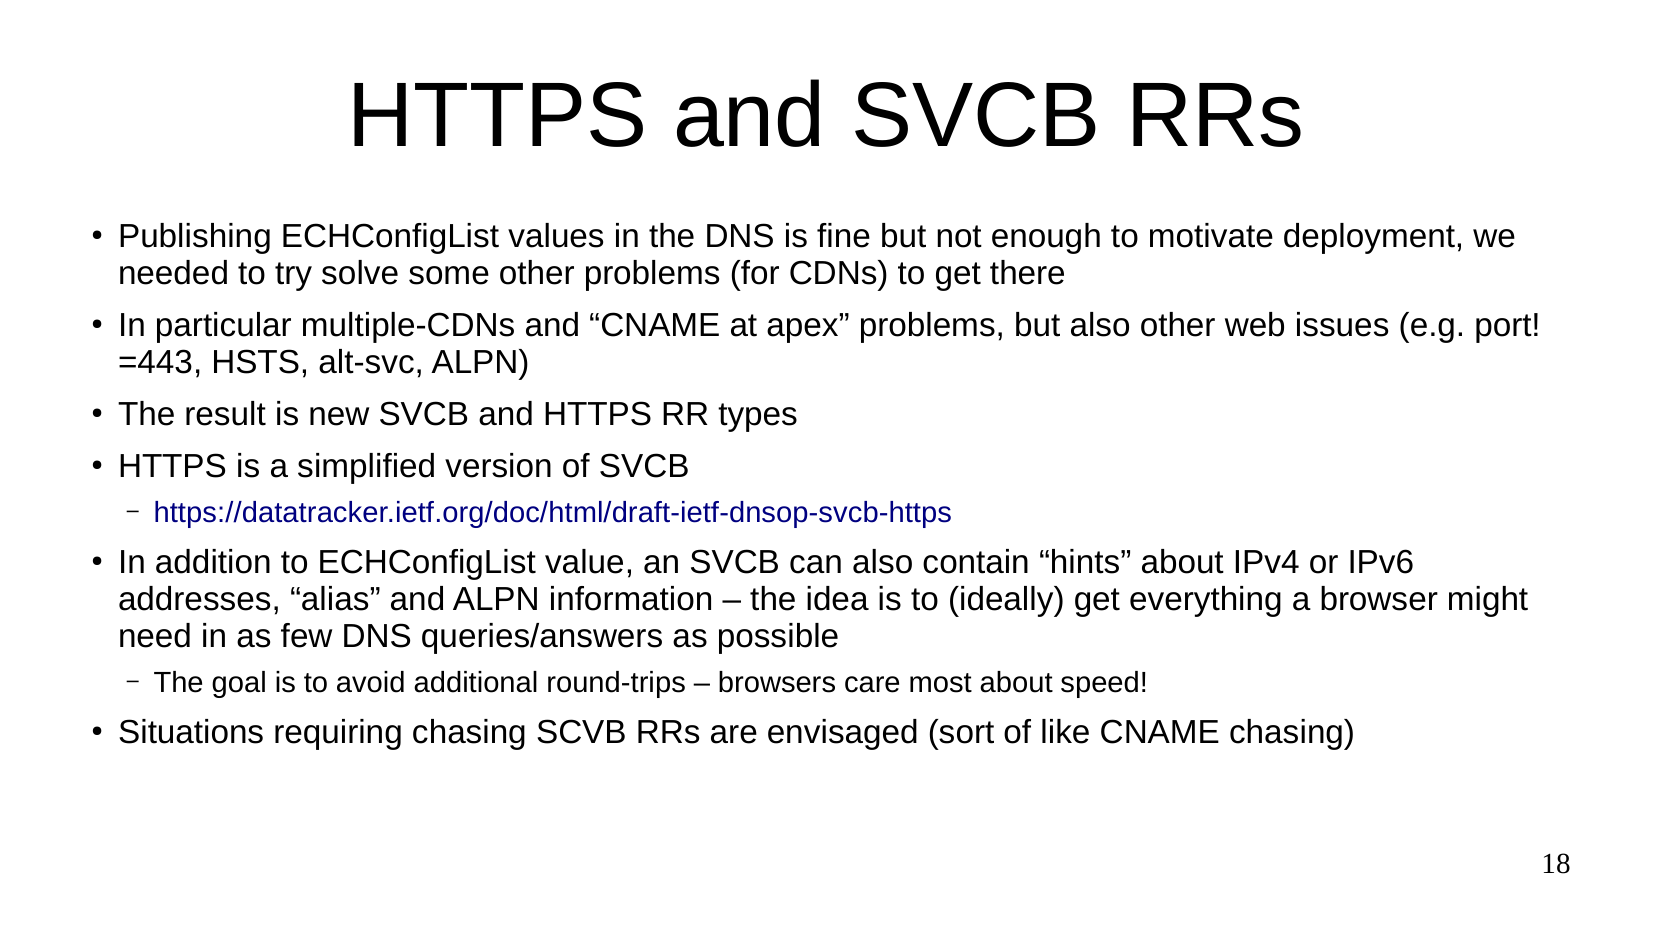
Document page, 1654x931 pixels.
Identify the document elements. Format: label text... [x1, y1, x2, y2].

title HTTPS and SVCB RRs [82, 37, 1571, 193]
list Publishing ECHConfigList values in the DNS is fine but not enough to motivate deployment, we needed to try solve some other problems (for CDNs) to get there In particular multiple-CDNs and “CNAME at apex” problems, but also other web issues (e.g. port!=443, HSTS, alt-svc, ALPN) The result is new SVCB and HTTPS RR types HTTPS is a simplified version of SVCB https://datatracker.ietf.org/doc/html/draft-ietf-dnsop-svcb-https In addition to ECHConfigList value, an SVCB can also contain “hints” about IPv4 or IPv6 addresses, “alias” and ALPN information – the idea is to (ideally) get everything a browser might need in as few DNS queries/answers as possible The goal is to avoid additional round-trips – browsers care most about speed! Situations requiring chasing SCVB RRs are envisaged (sort of like CNAME chasing) [82, 217, 1571, 758]
